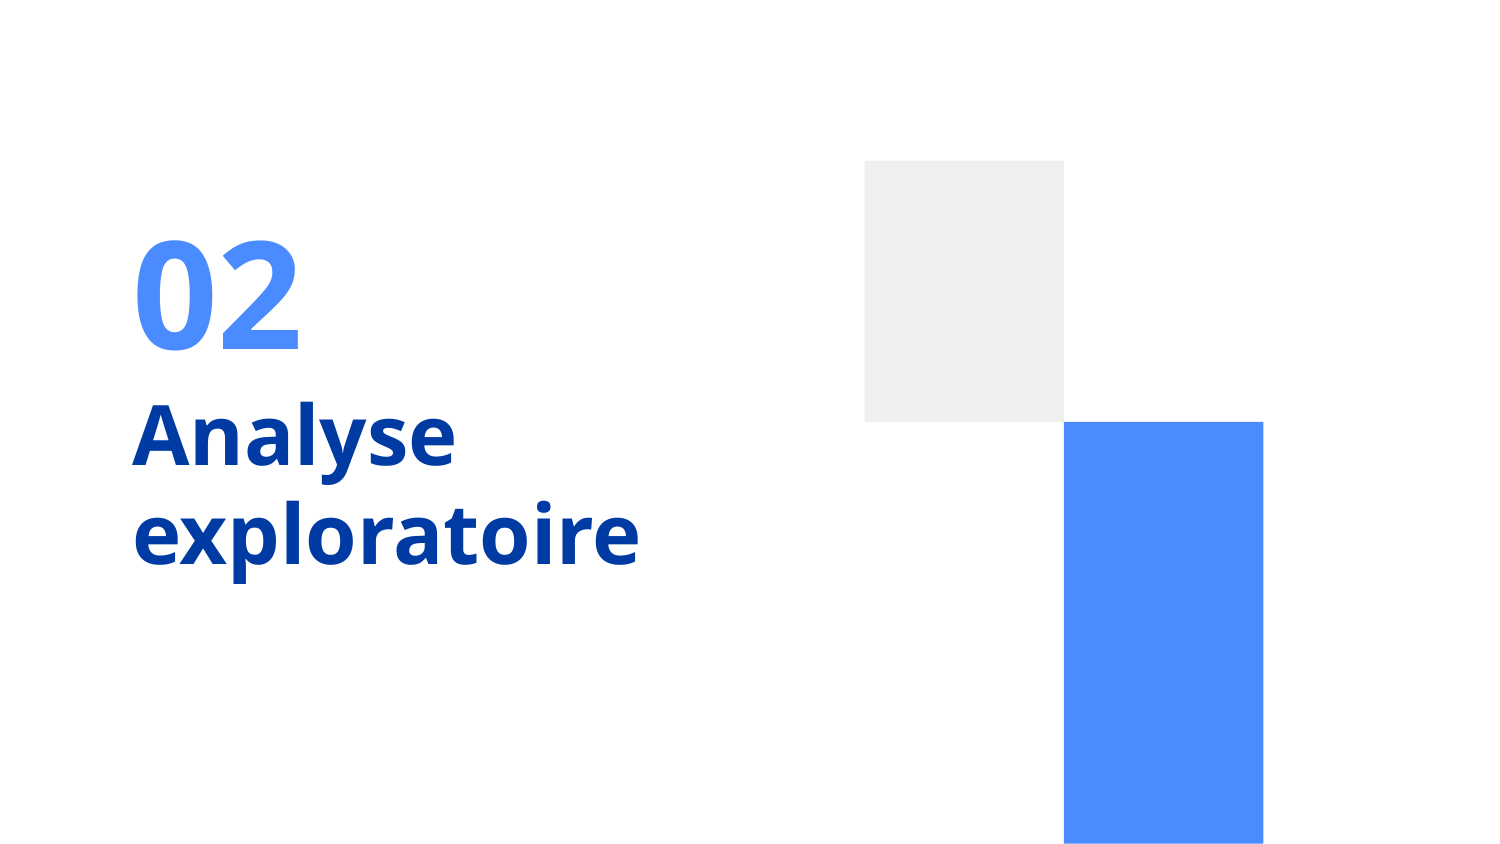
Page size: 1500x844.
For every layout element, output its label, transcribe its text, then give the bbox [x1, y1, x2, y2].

title 02 [116, 207, 849, 395]
title Analyse exploratoire [117, 412, 850, 551]
